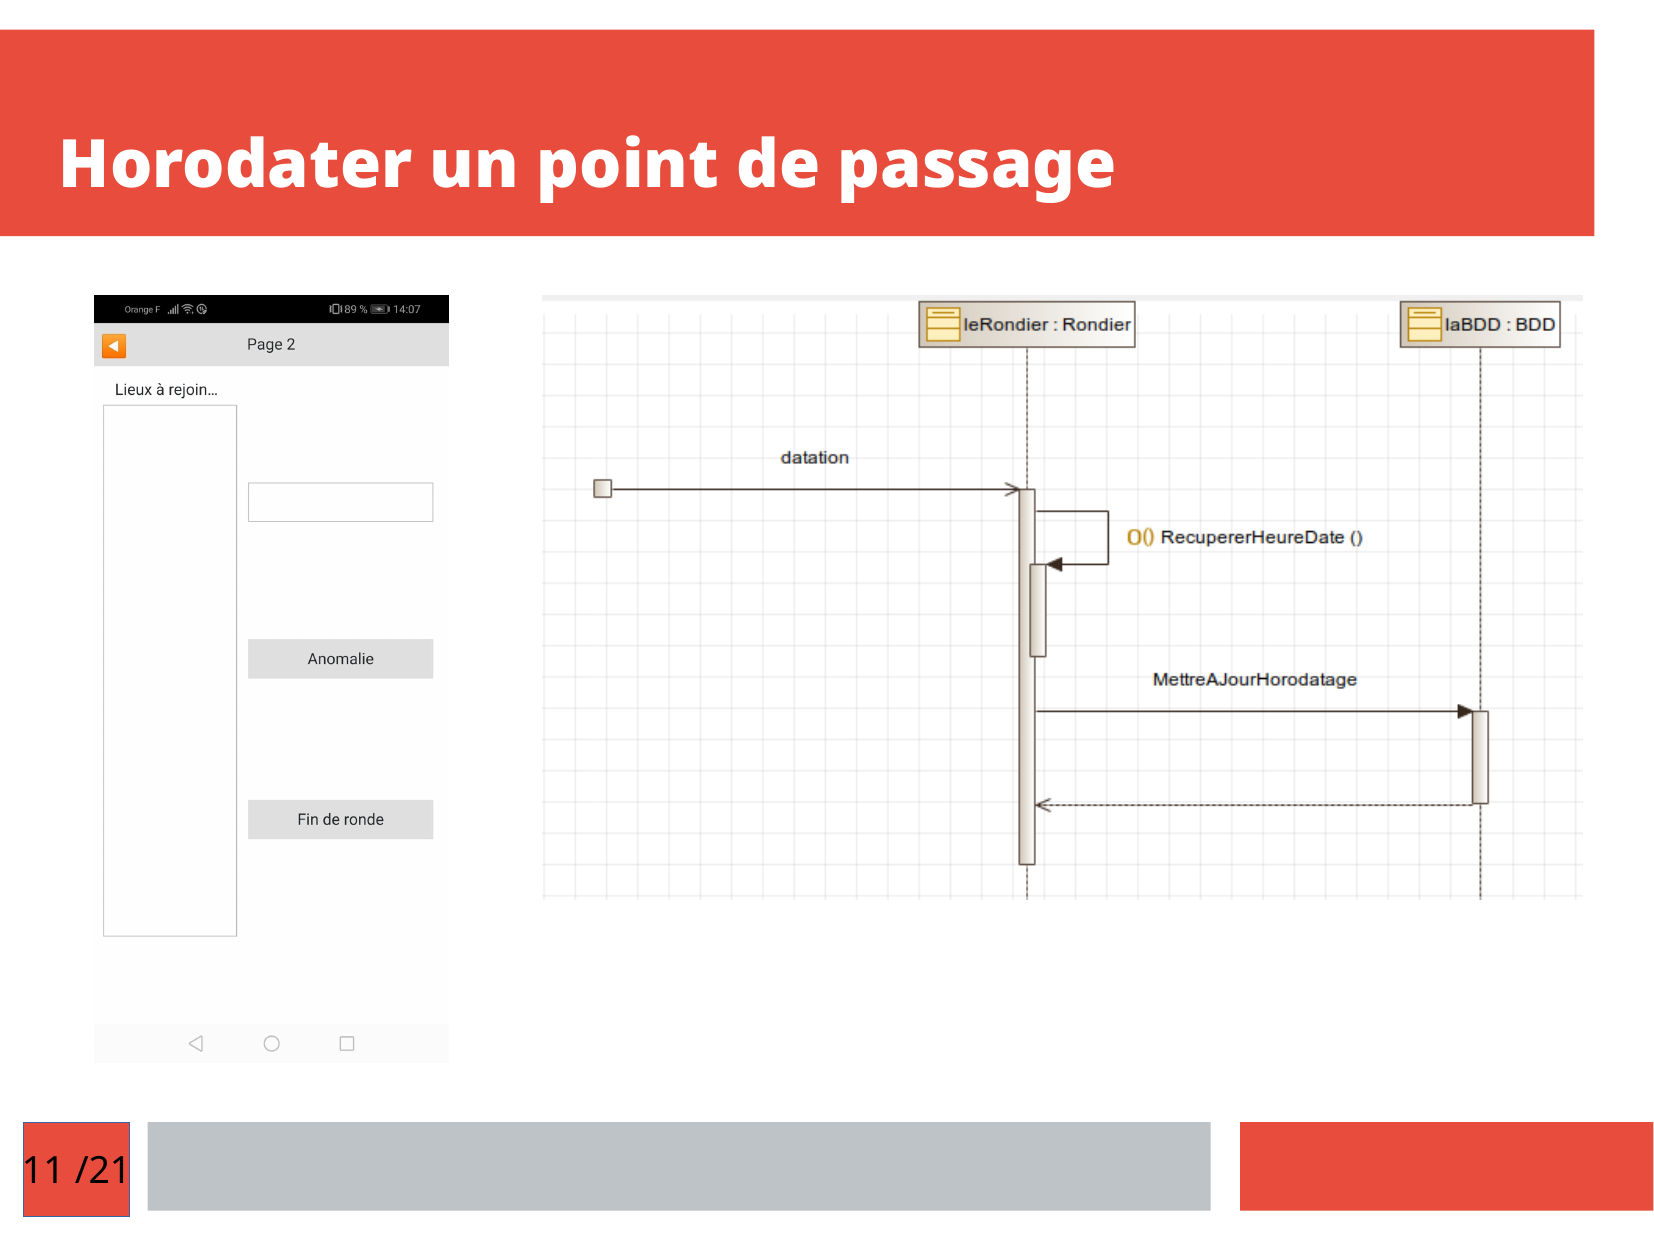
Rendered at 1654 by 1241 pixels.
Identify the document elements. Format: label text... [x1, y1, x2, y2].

text_box <numéro> /21 [23, 1122, 130, 1217]
title Horodater un point de passage [59, 59, 1595, 207]
picture [94, 295, 449, 1063]
picture [542, 295, 1583, 900]
